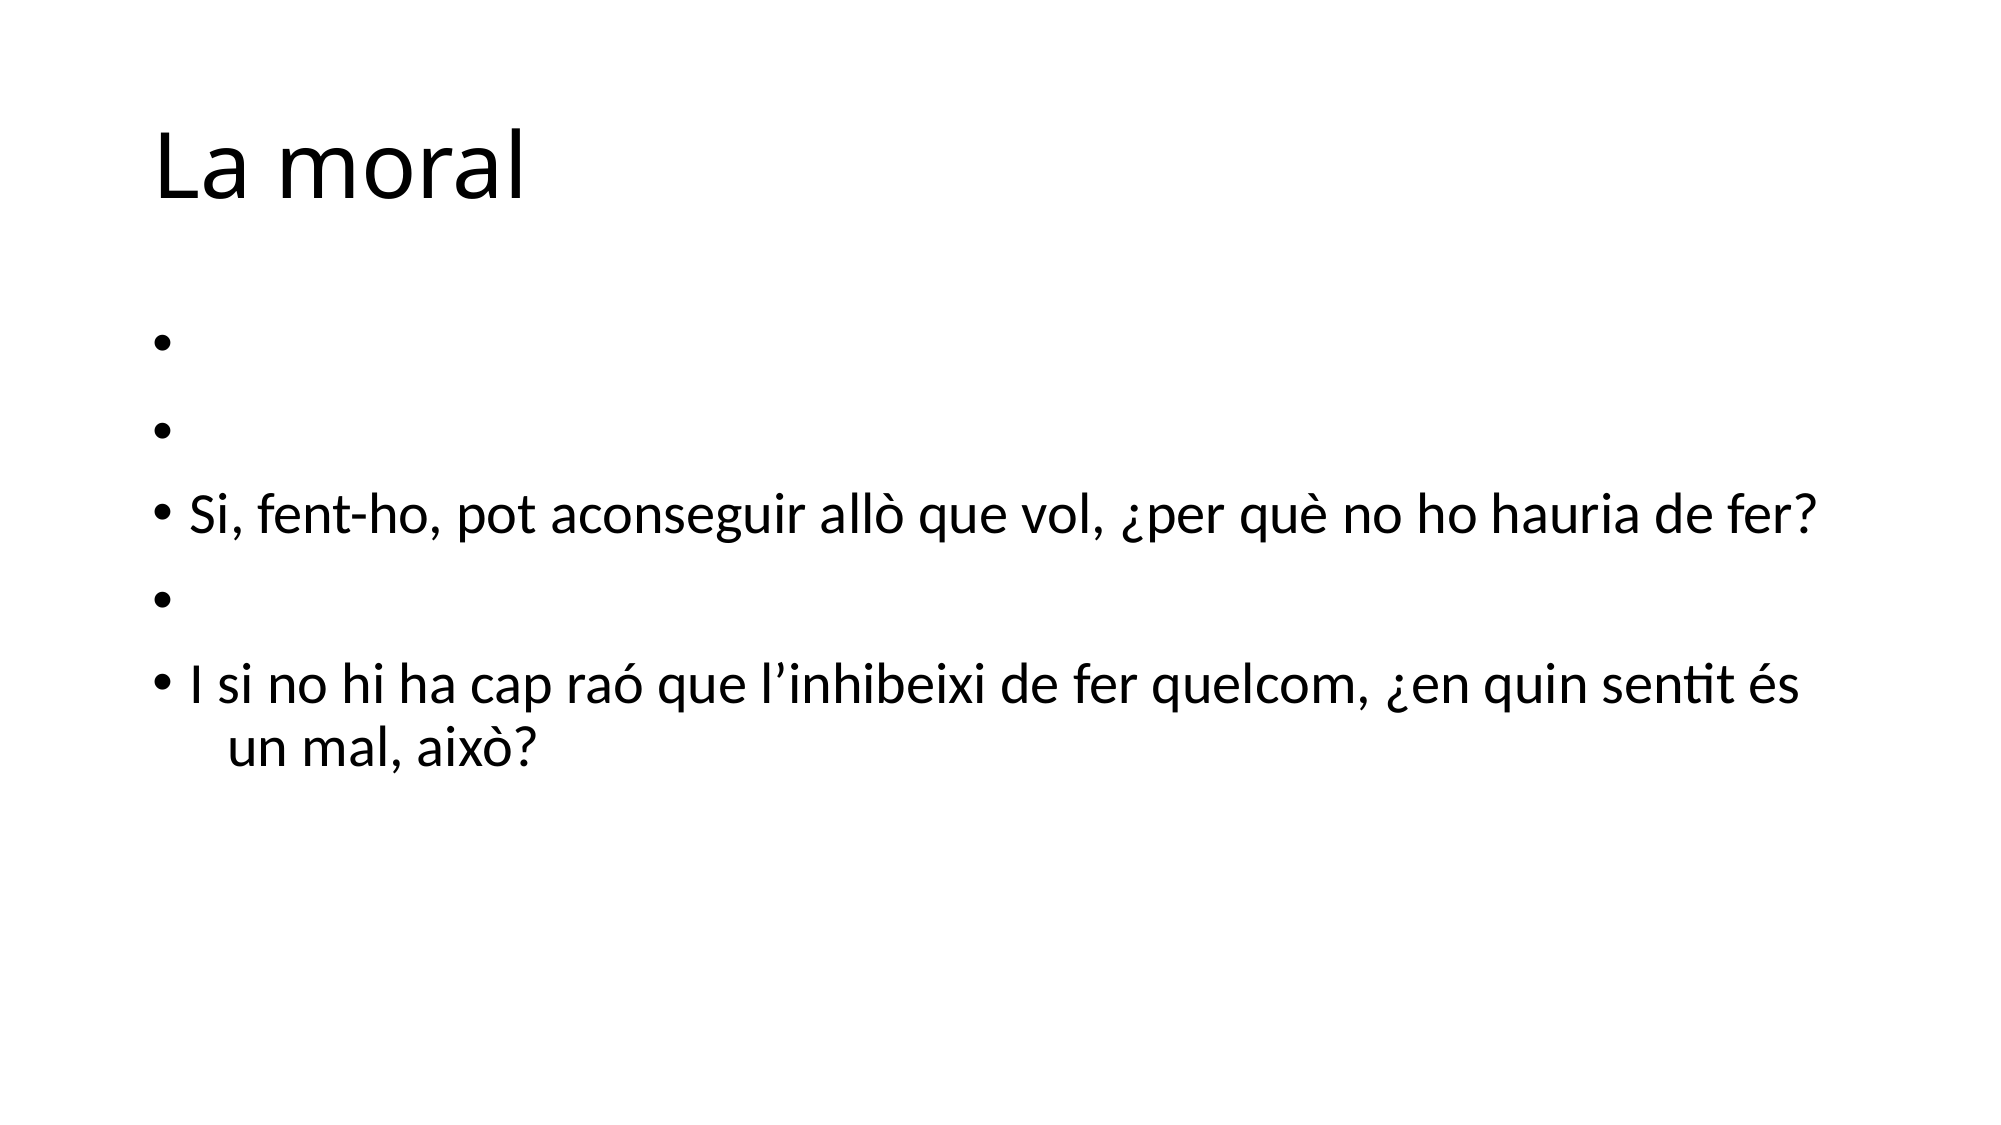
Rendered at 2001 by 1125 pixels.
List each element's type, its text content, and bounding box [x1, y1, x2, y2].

title La moral [137, 59, 1863, 278]
list Si, fent-ho, pot aconseguir allò que vol, ¿per què no ho hauria de fer? I si no hi ha cap raó que l’inhibeixi de fer quelcom, ¿en quin sentit és un mal, això? [137, 299, 1863, 1014]
